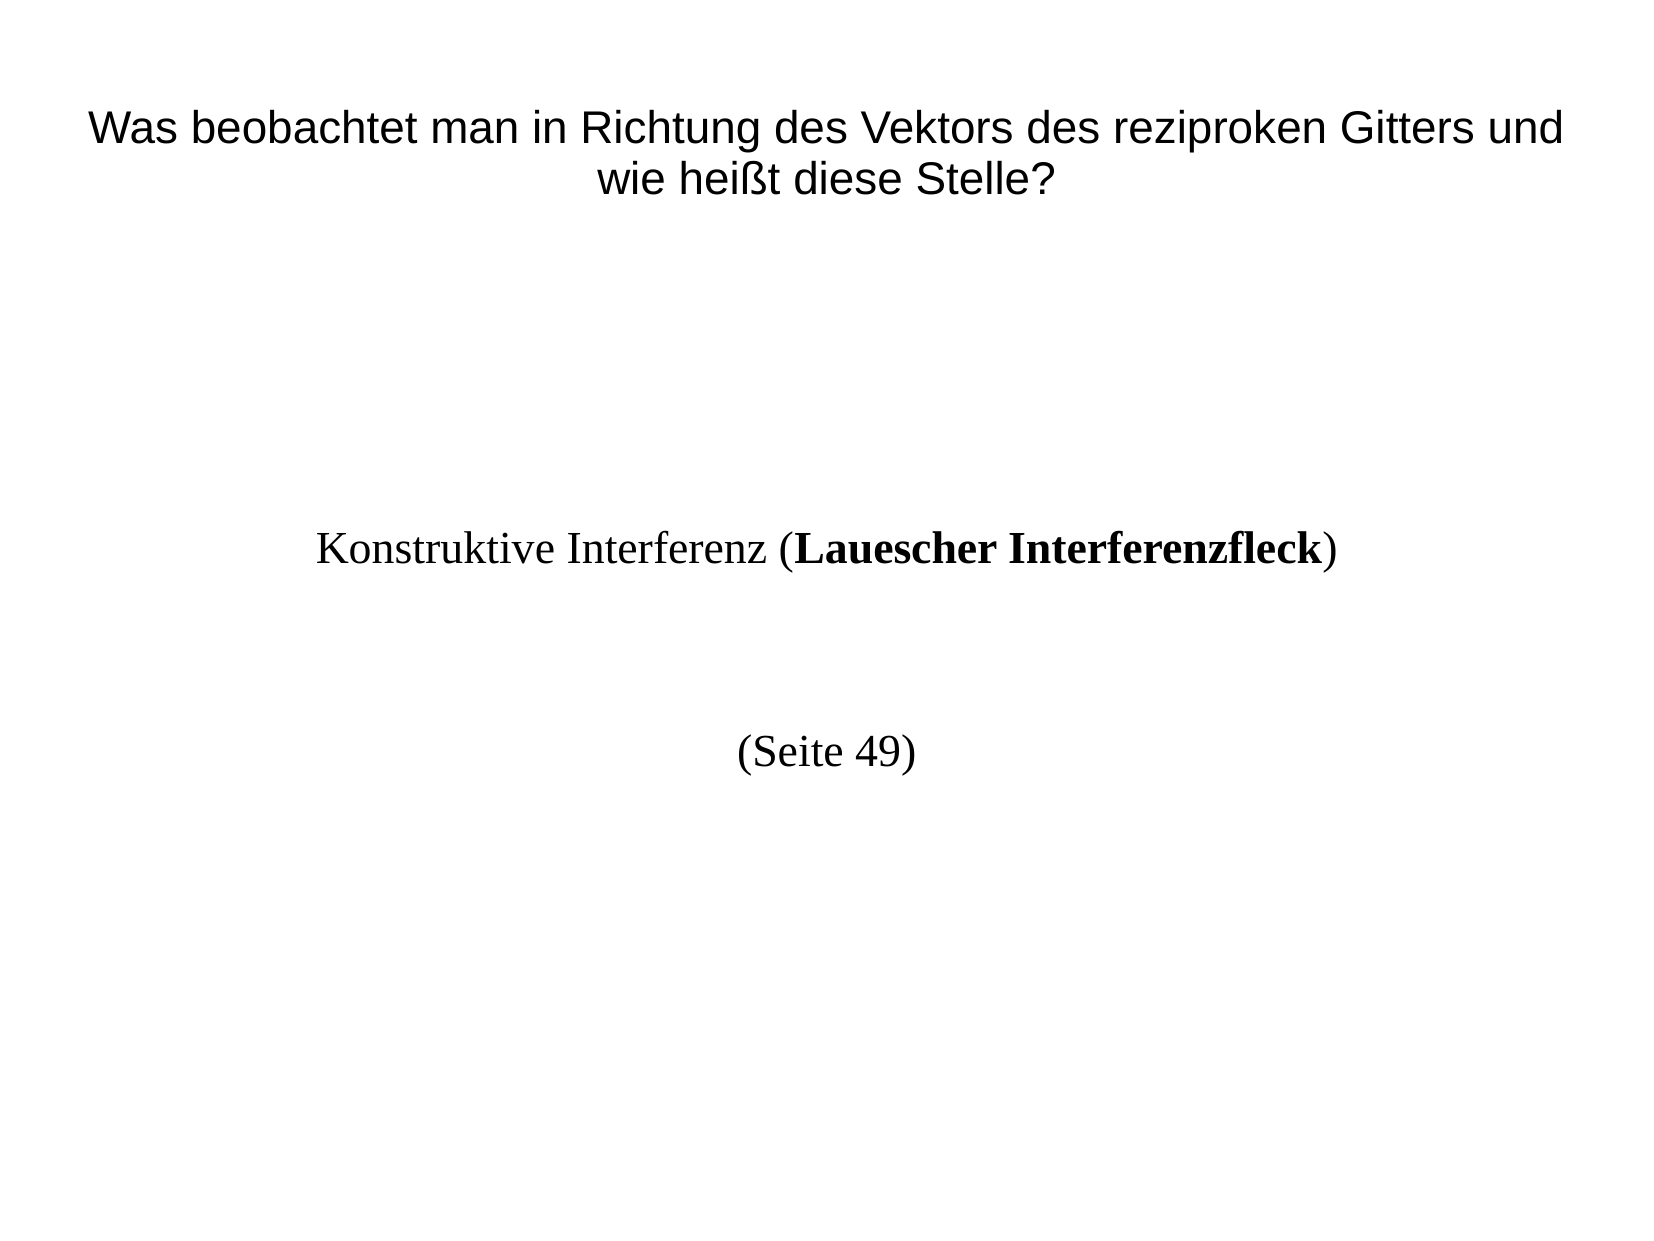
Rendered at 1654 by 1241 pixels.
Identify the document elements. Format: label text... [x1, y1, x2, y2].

subtitle Konstruktive Interferenz (Lauescher Interferenzfleck) (Seite 49) [82, 290, 1571, 1010]
title Was beobachtet man in Richtung des Vektors des reziproken Gitters und wie heißt diese Stelle? [82, 49, 1571, 257]
